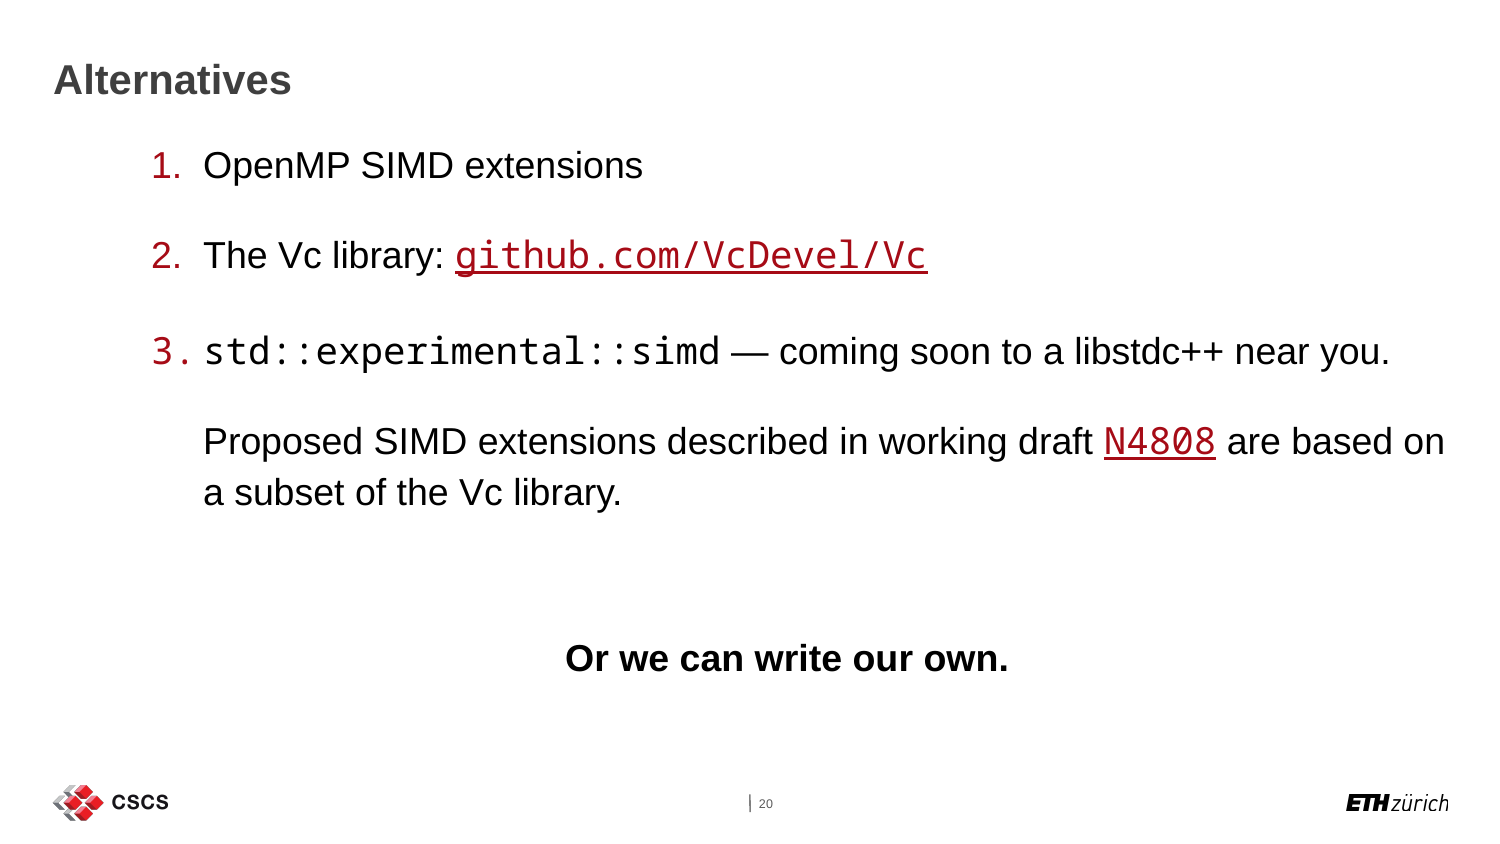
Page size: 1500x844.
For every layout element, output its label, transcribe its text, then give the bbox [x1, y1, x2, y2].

picture [1346, 794, 1448, 811]
slide_number <number> [750, 794, 798, 813]
title Alternatives [53, 5, 1447, 112]
list OpenMP SIMD extensions The Vc library: github.com/VcDevel/Vc std::experimental::simd — coming soon to a libstdc++ near you. Proposed SIMD extensions described in working draft N4808 are based on a subset of the Vc library. Or we can write our own. [53, 133, 1447, 767]
picture [43, 775, 177, 830]
